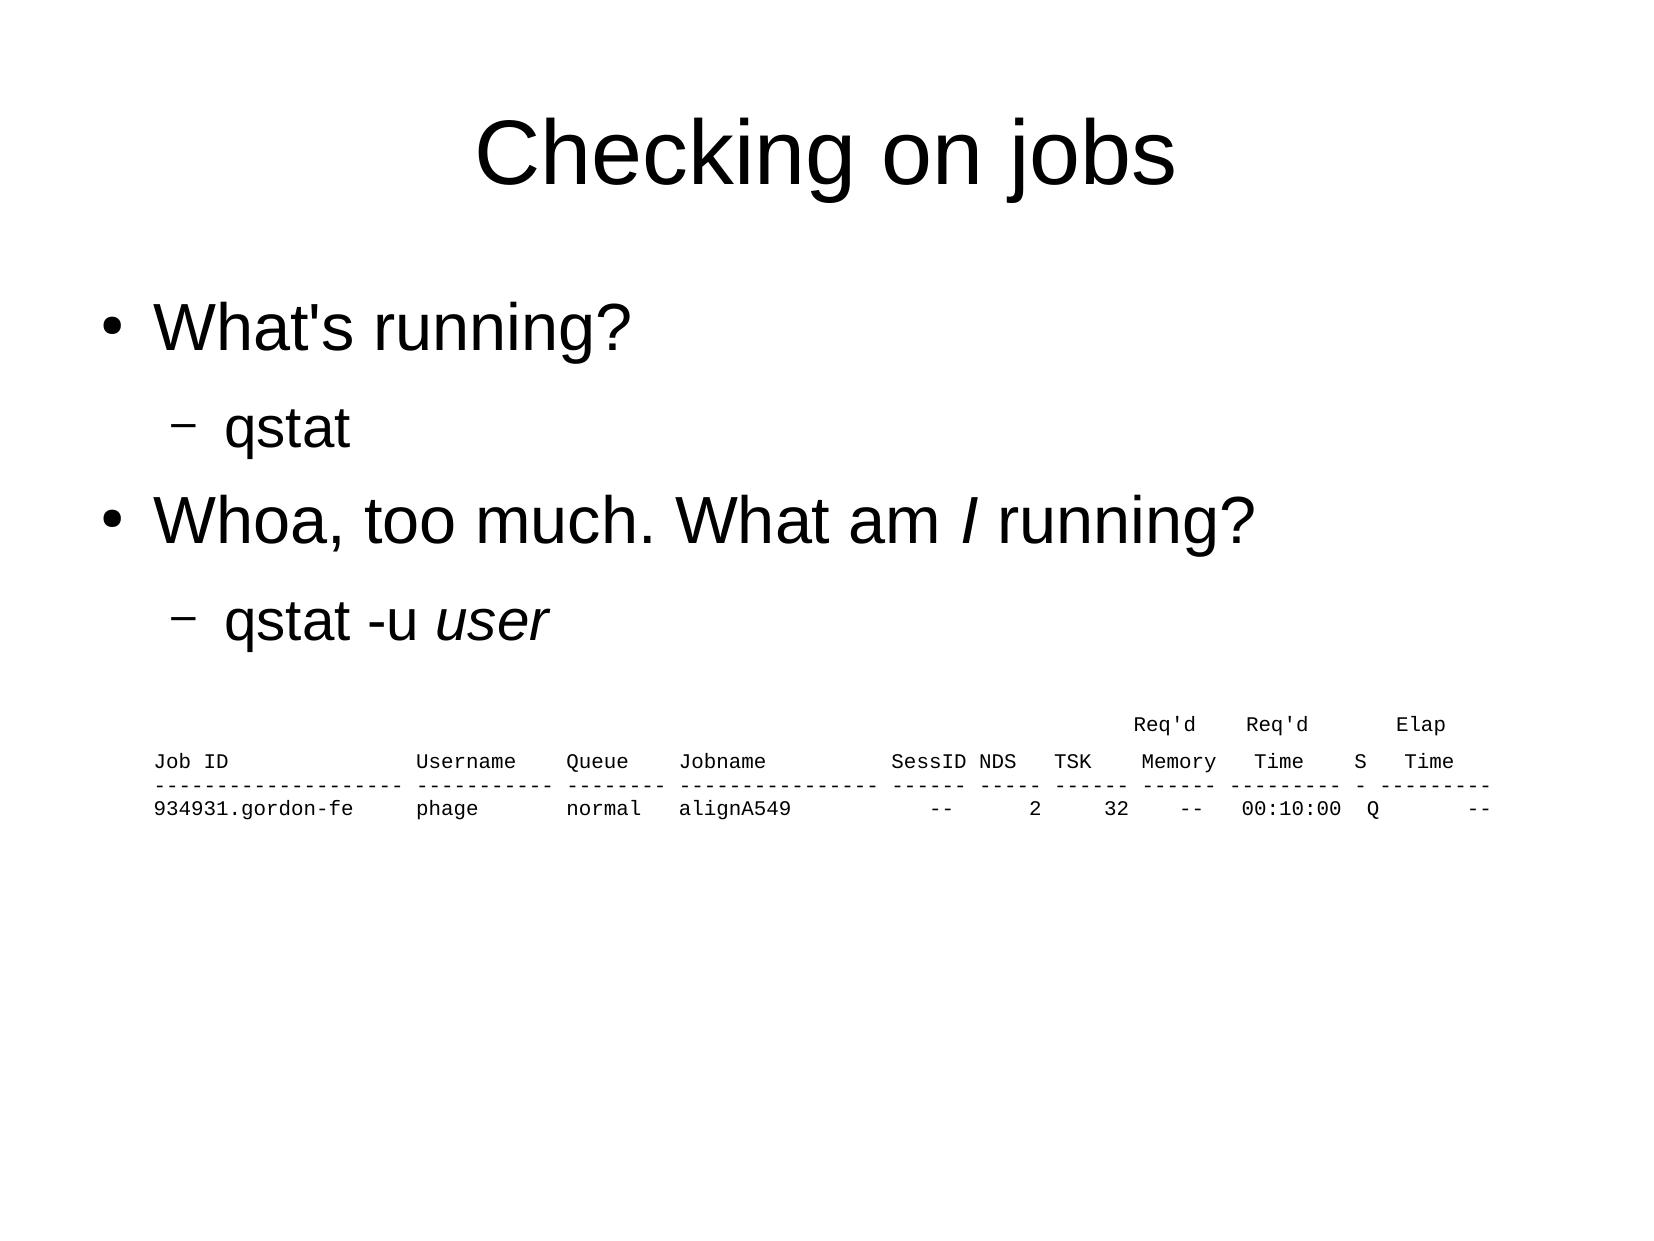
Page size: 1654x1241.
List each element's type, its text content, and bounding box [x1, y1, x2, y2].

title Checking on jobs [82, 49, 1571, 257]
list What's running? qstat Whoa, too much. What am I running? qstat -u user Req'd Req'd Elap Job ID Username Queue Jobname SessID NDS TSK Memory Time S Time -------------------- ----------- -------- ---------------- ------ ----- ------ ------ --------- - --------- 934931.gordon-fe phage normal alignA549 -- 2 32 -- 00:10:00 Q -- [82, 290, 1538, 1010]
